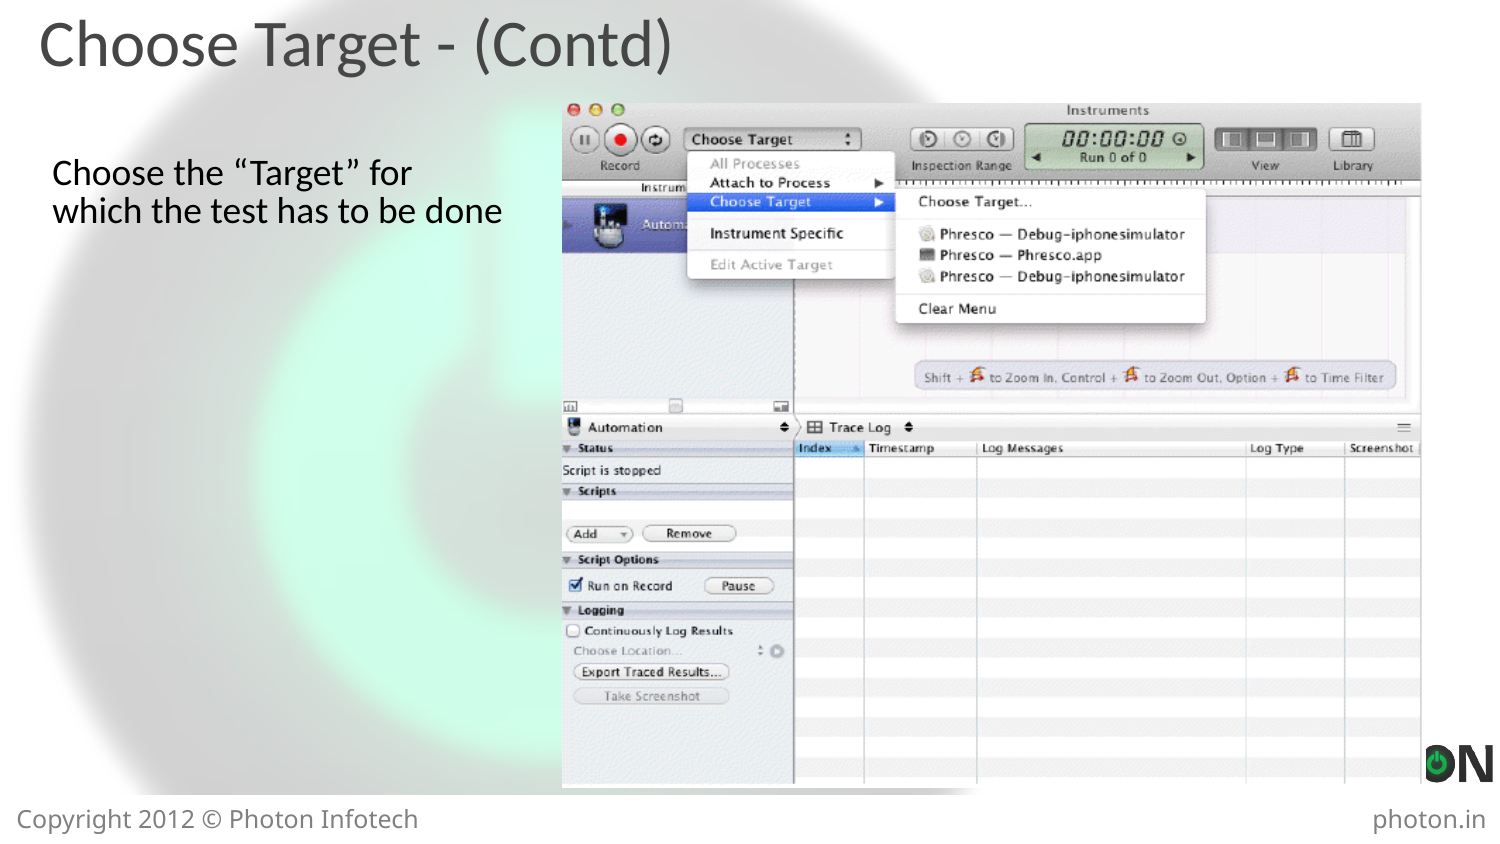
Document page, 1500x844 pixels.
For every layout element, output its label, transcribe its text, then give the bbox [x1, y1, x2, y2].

picture [0, 0, 1497, 795]
title Choose Target - (Contd) [25, 0, 1463, 113]
text_box Choose the “Target” for which the test has to be done [37, 150, 526, 257]
